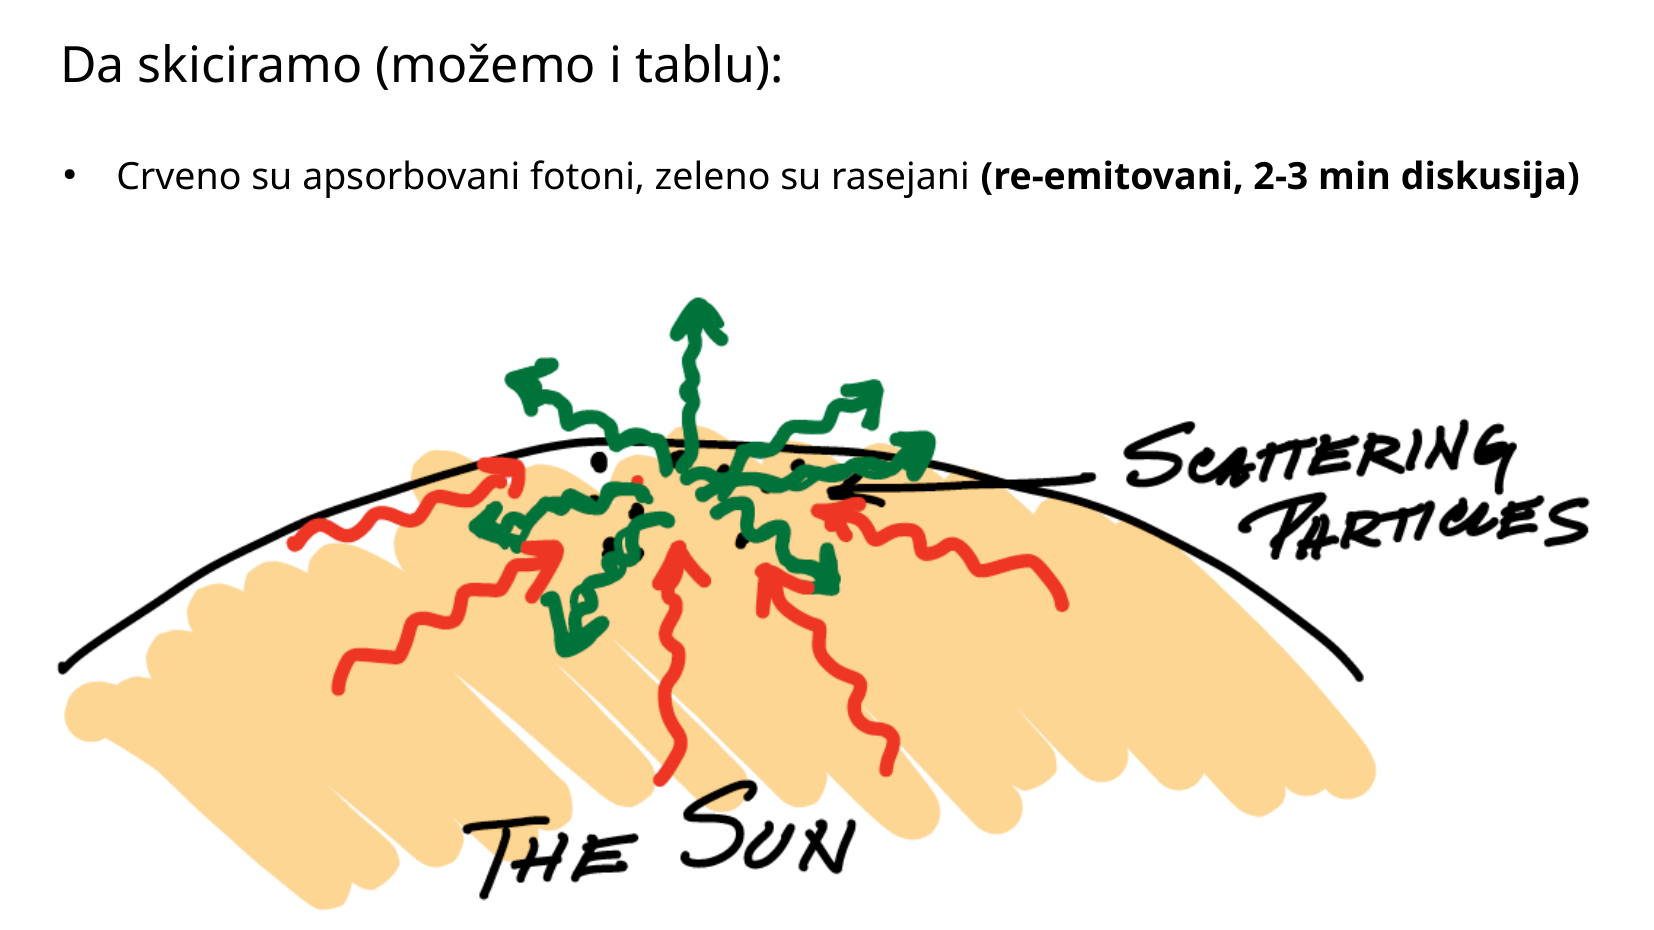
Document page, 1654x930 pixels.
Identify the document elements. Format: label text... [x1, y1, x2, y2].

picture [0, 292, 1651, 930]
title Da skiciramo (možemo i tablu): [59, 13, 1648, 113]
list Crveno su apsorbovani fotoni, zeleno su rasejani (re-emitovani, 2-3 min diskusija) [45, 149, 1635, 292]
